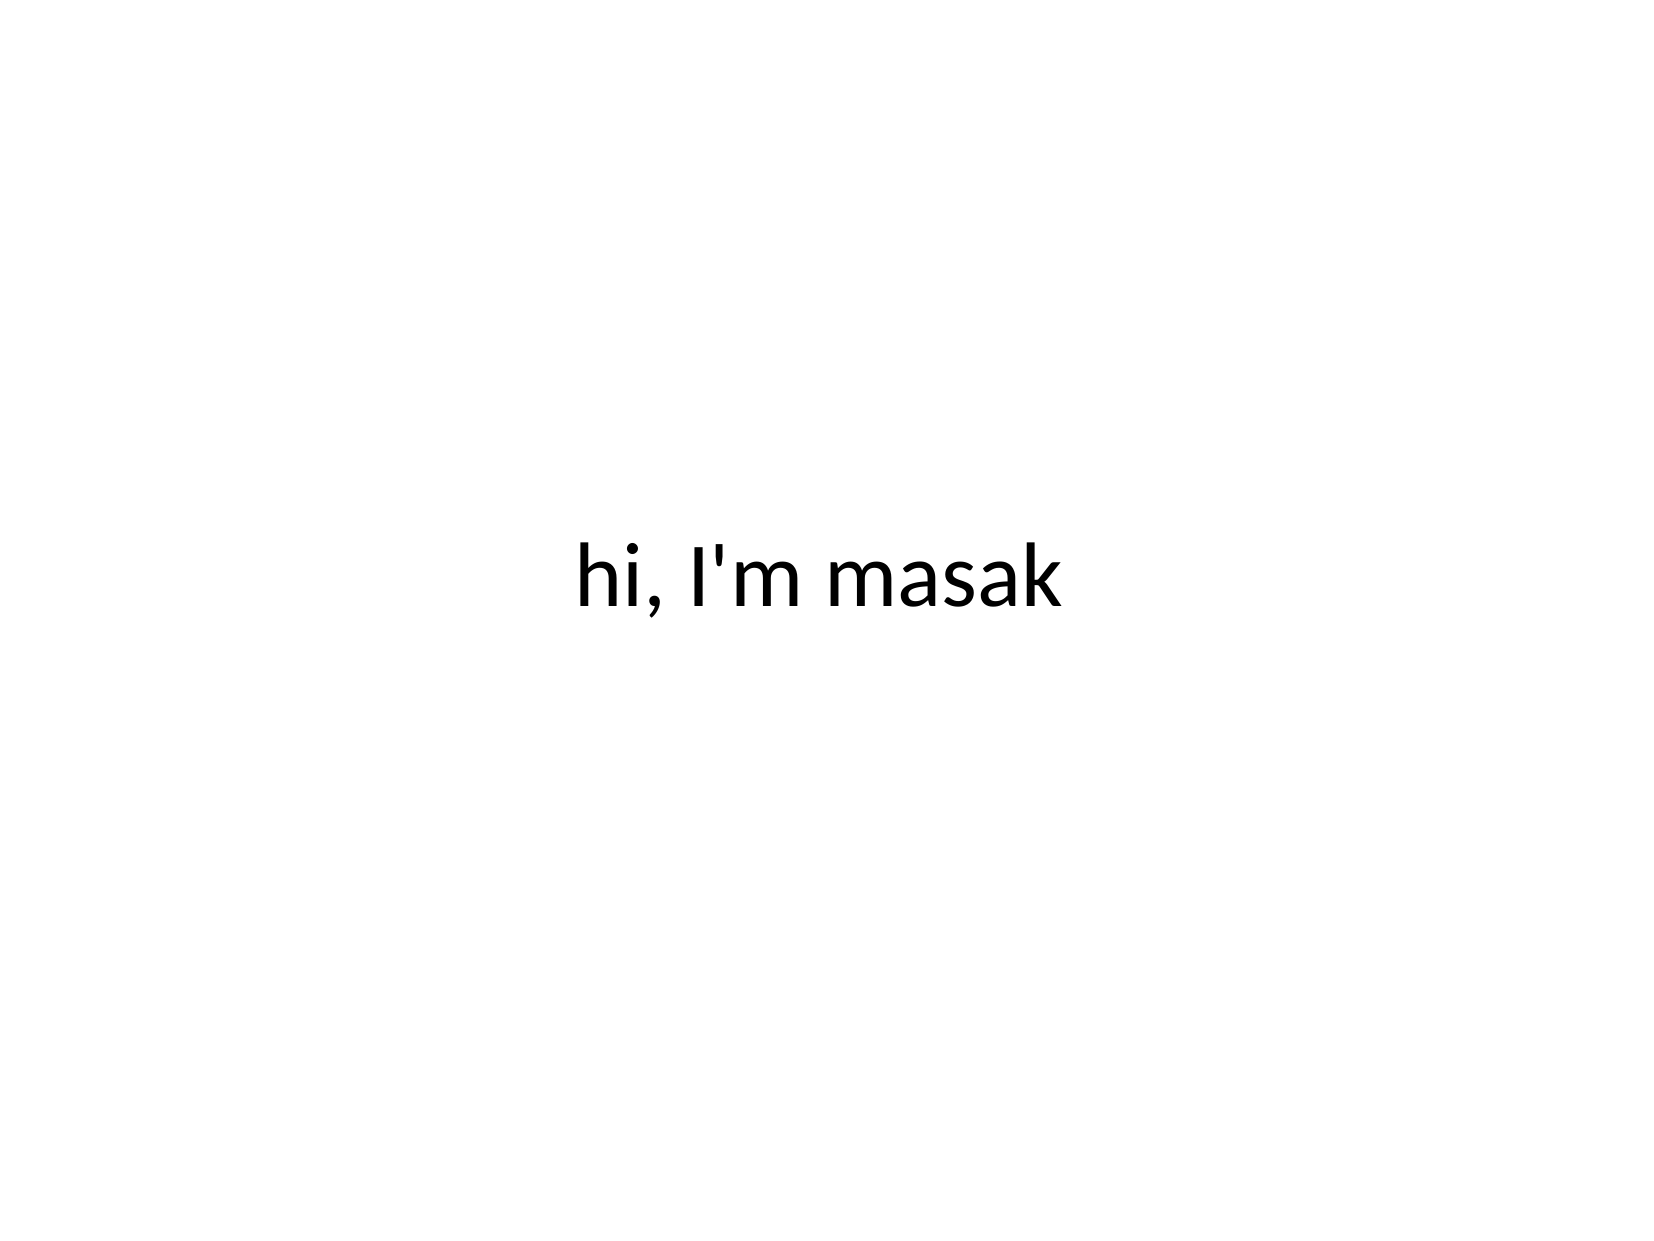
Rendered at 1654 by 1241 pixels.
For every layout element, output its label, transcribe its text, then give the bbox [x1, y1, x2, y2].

title hi, I'm masak [75, 480, 1564, 688]
